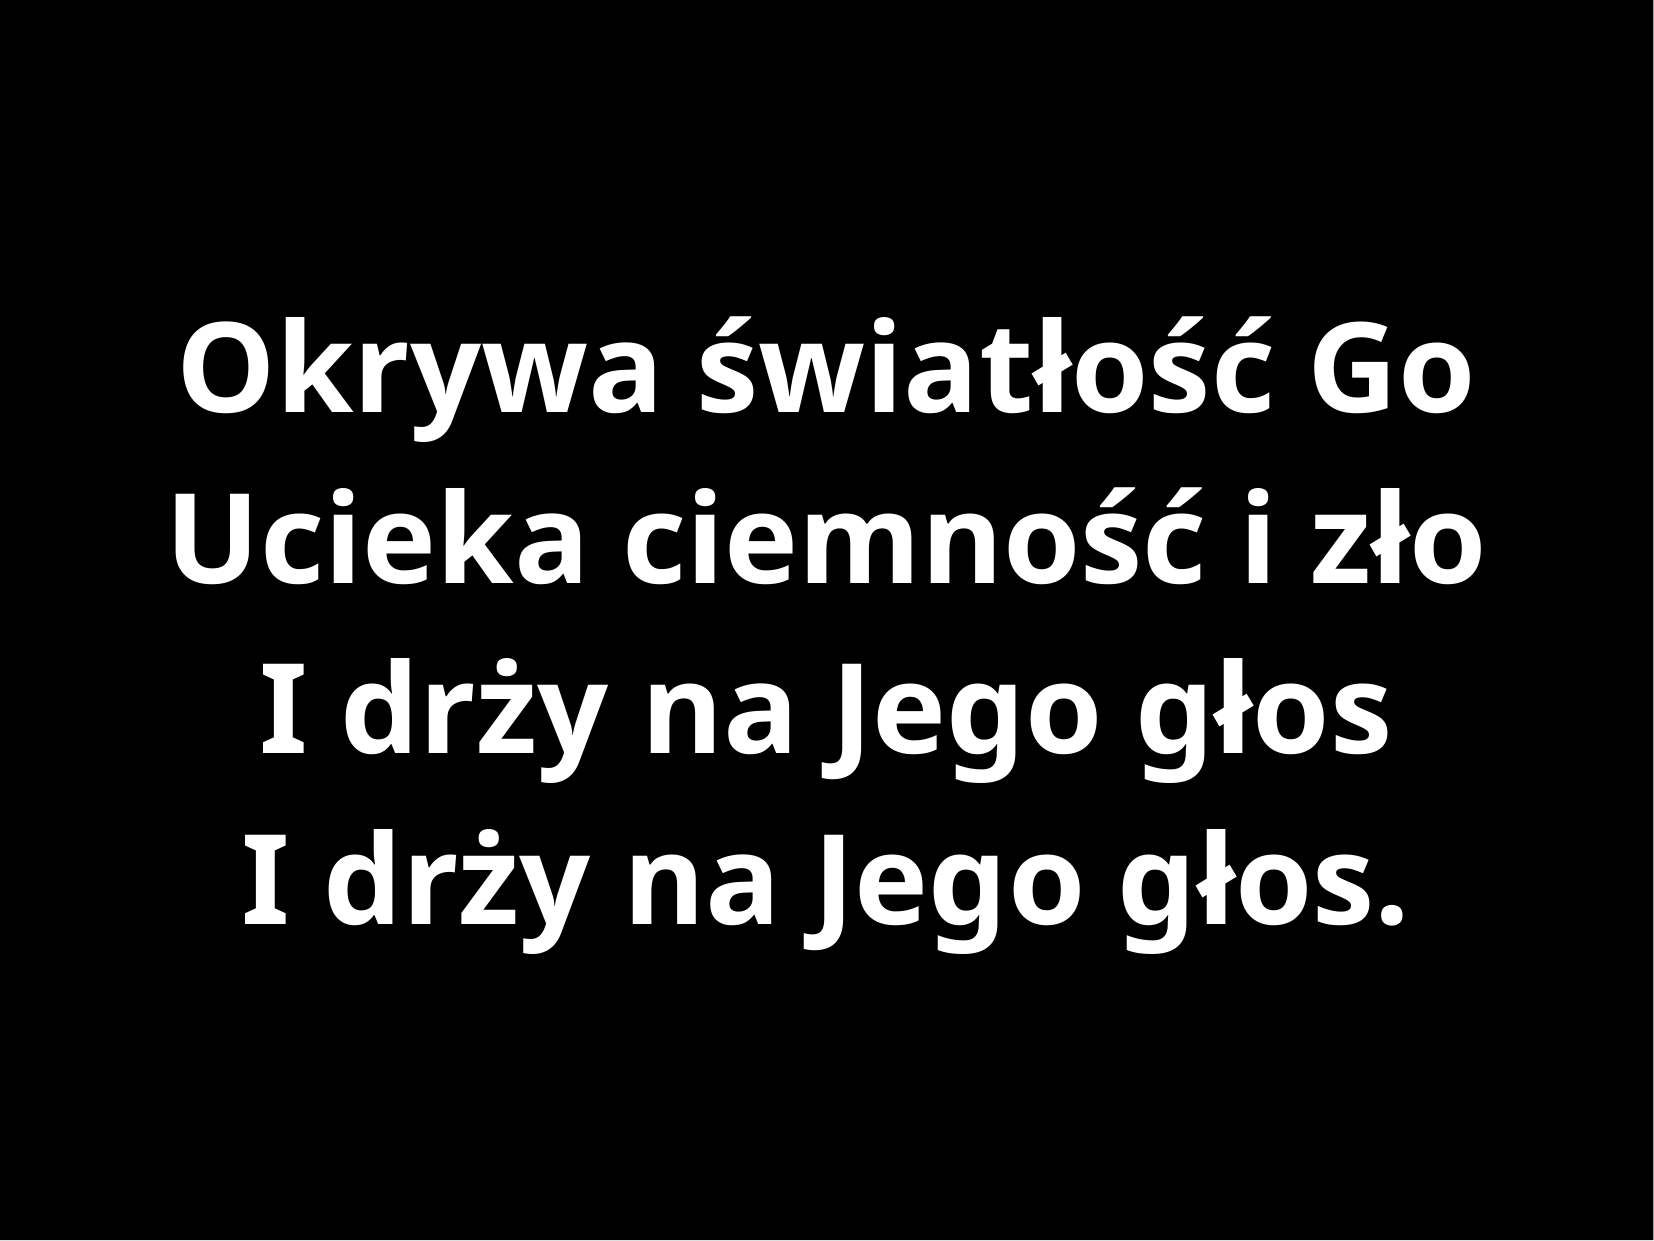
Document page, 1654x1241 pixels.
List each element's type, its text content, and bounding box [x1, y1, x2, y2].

title Okrywa światłość Go Ucieka ciemność i zło I drży na Jego głos I drży na Jego głos. [0, 0, 1654, 1241]
